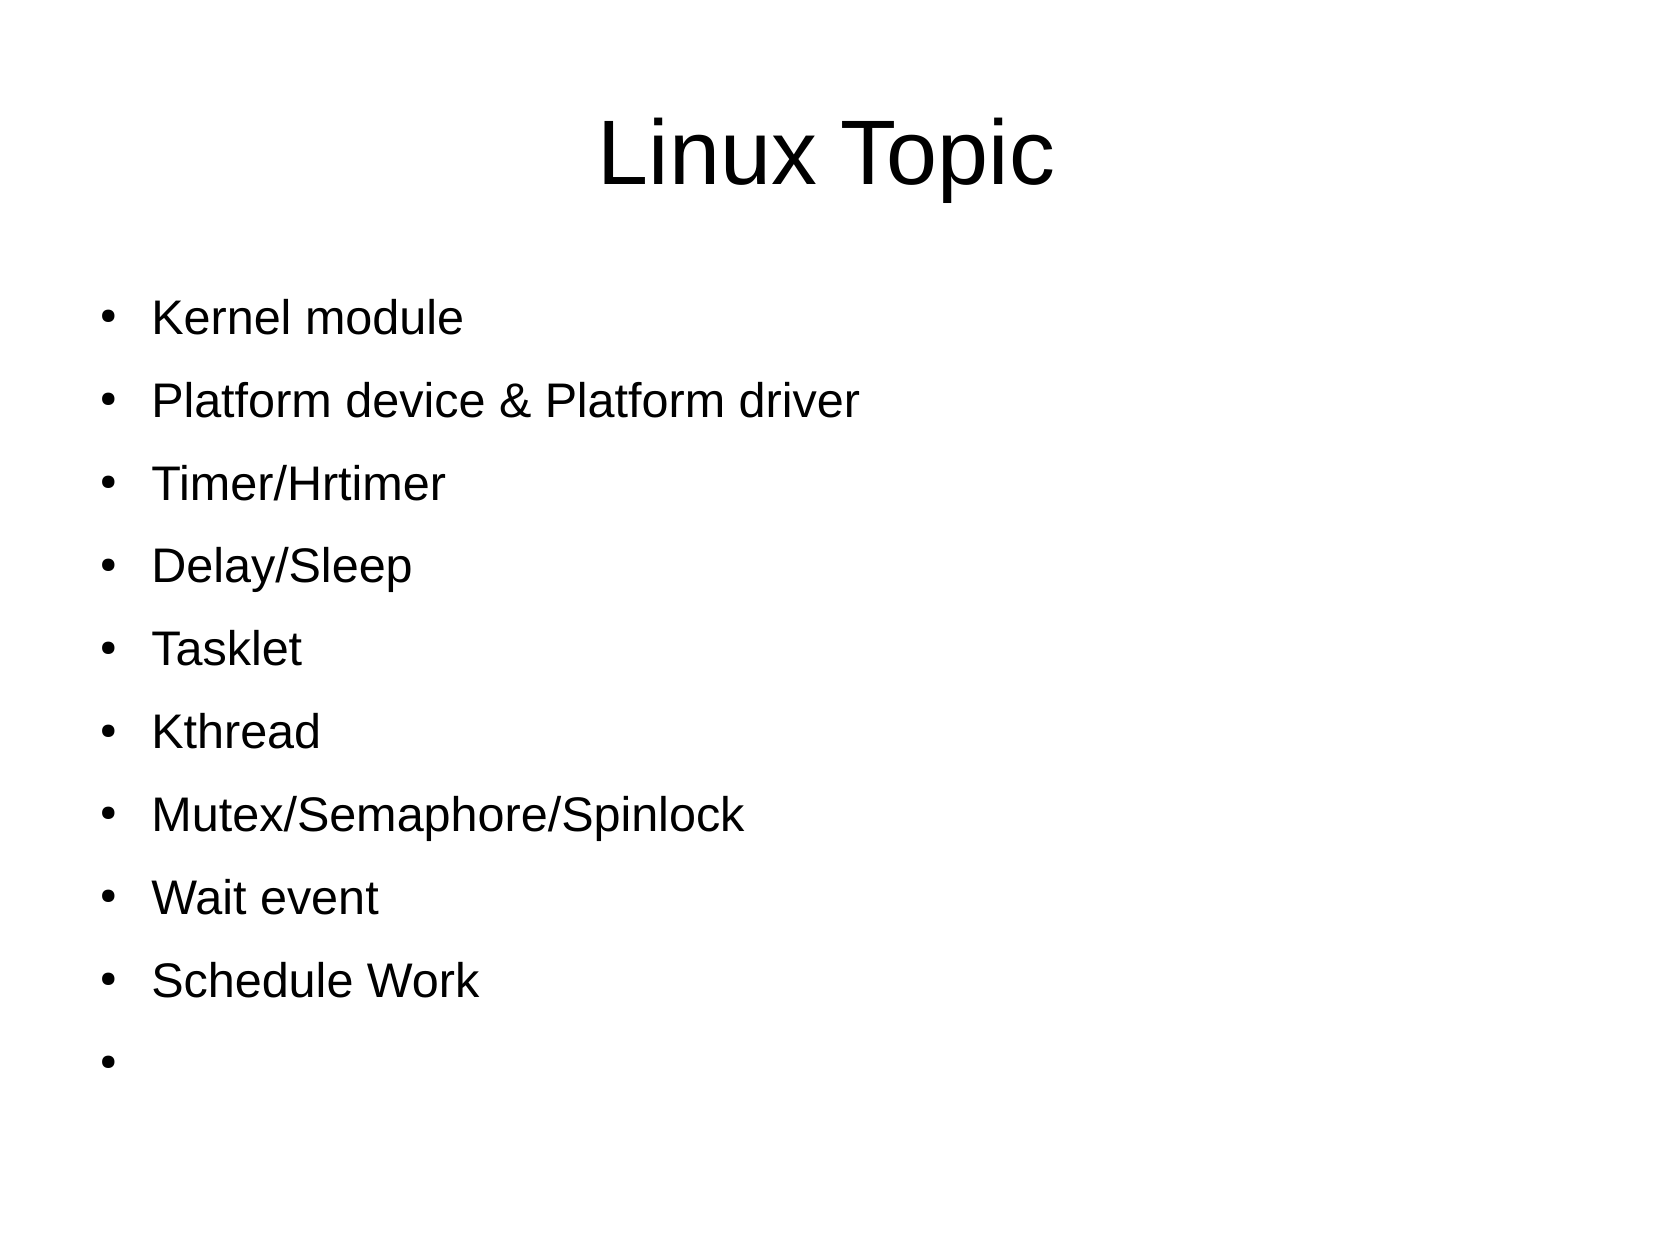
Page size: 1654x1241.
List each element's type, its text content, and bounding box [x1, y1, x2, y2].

list Kernel module Platform device & Platform driver Timer/Hrtimer Delay/Sleep Tasklet Kthread Mutex/Semaphore/Spinlock Wait event Schedule Work [82, 290, 1571, 1010]
title Linux Topic [82, 49, 1571, 257]
